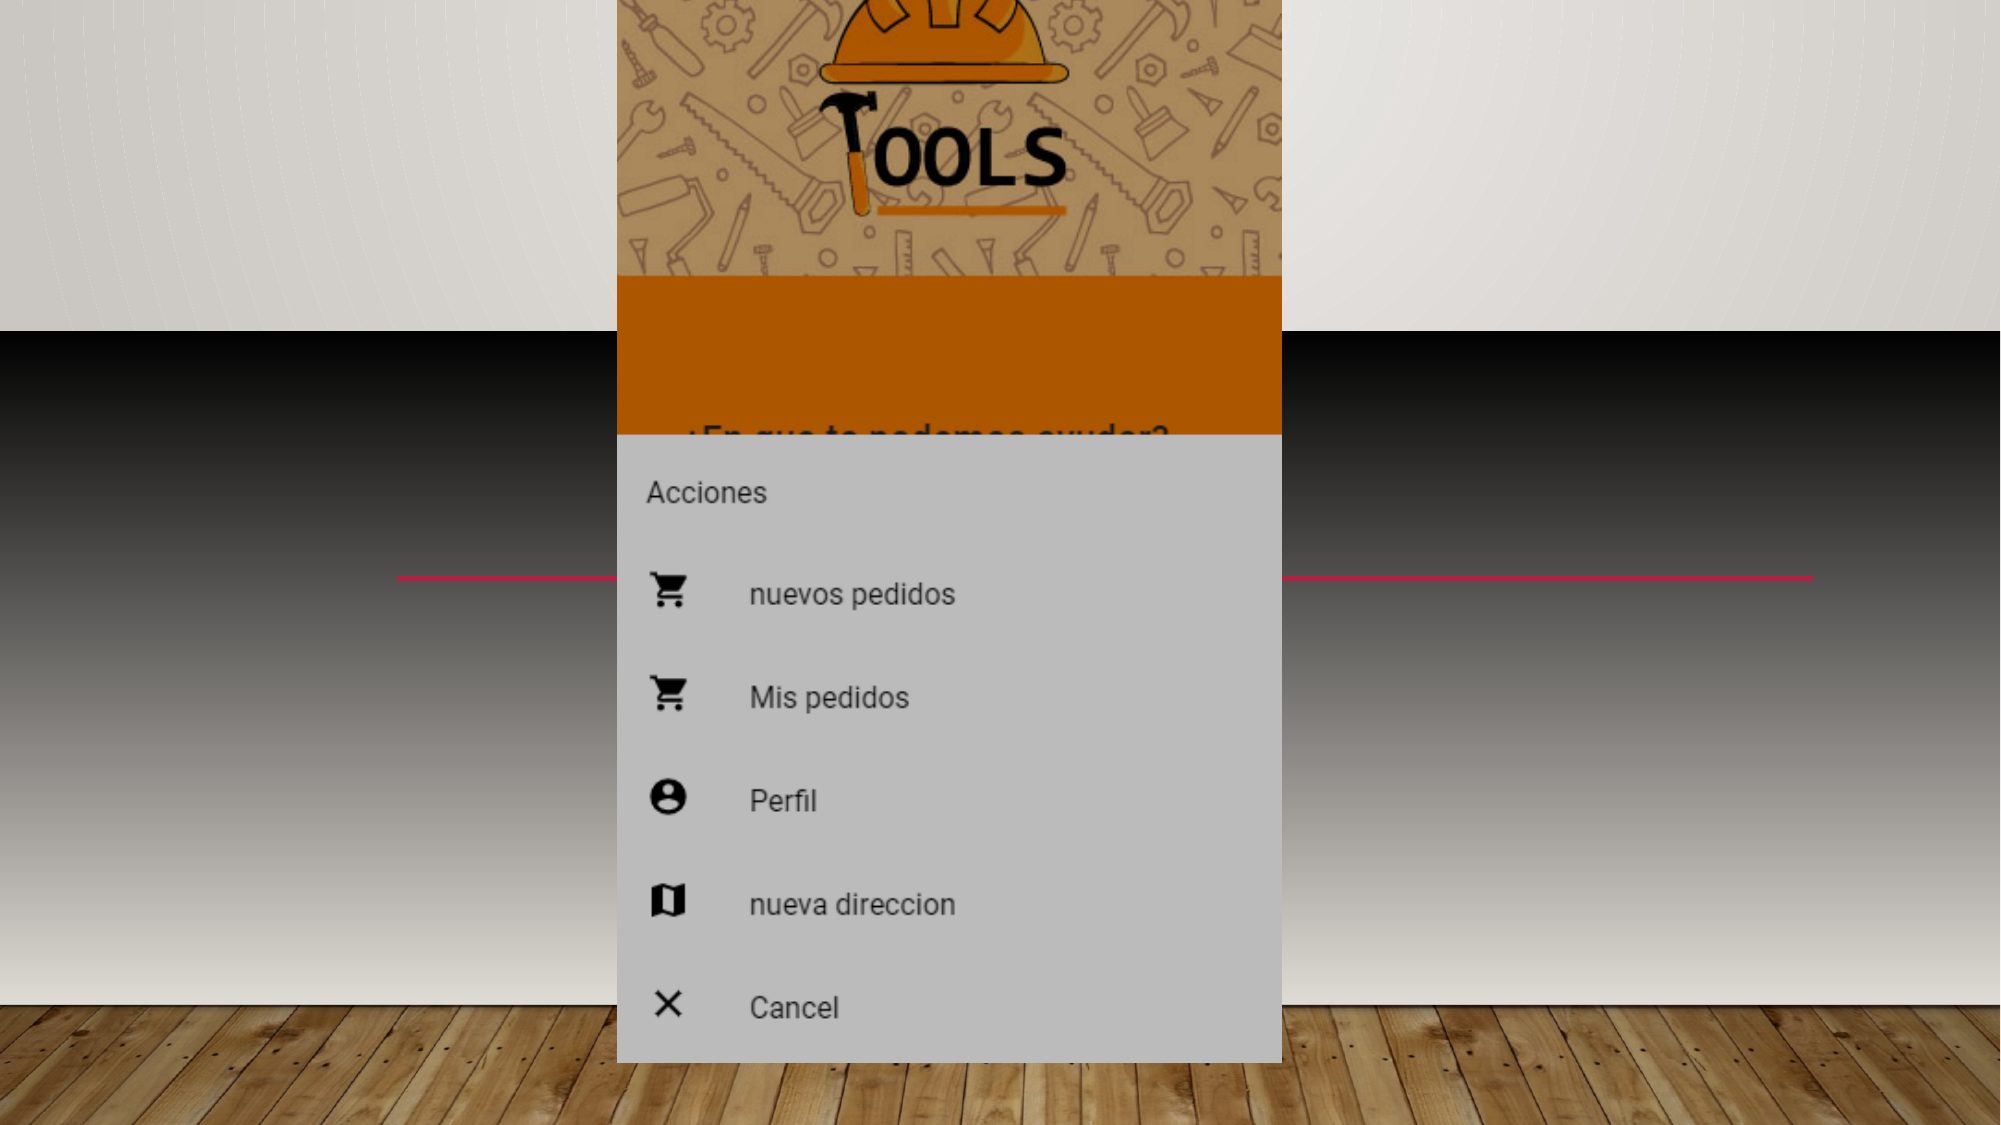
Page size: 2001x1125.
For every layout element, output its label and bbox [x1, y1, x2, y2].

picture [617, 0, 1282, 1063]
